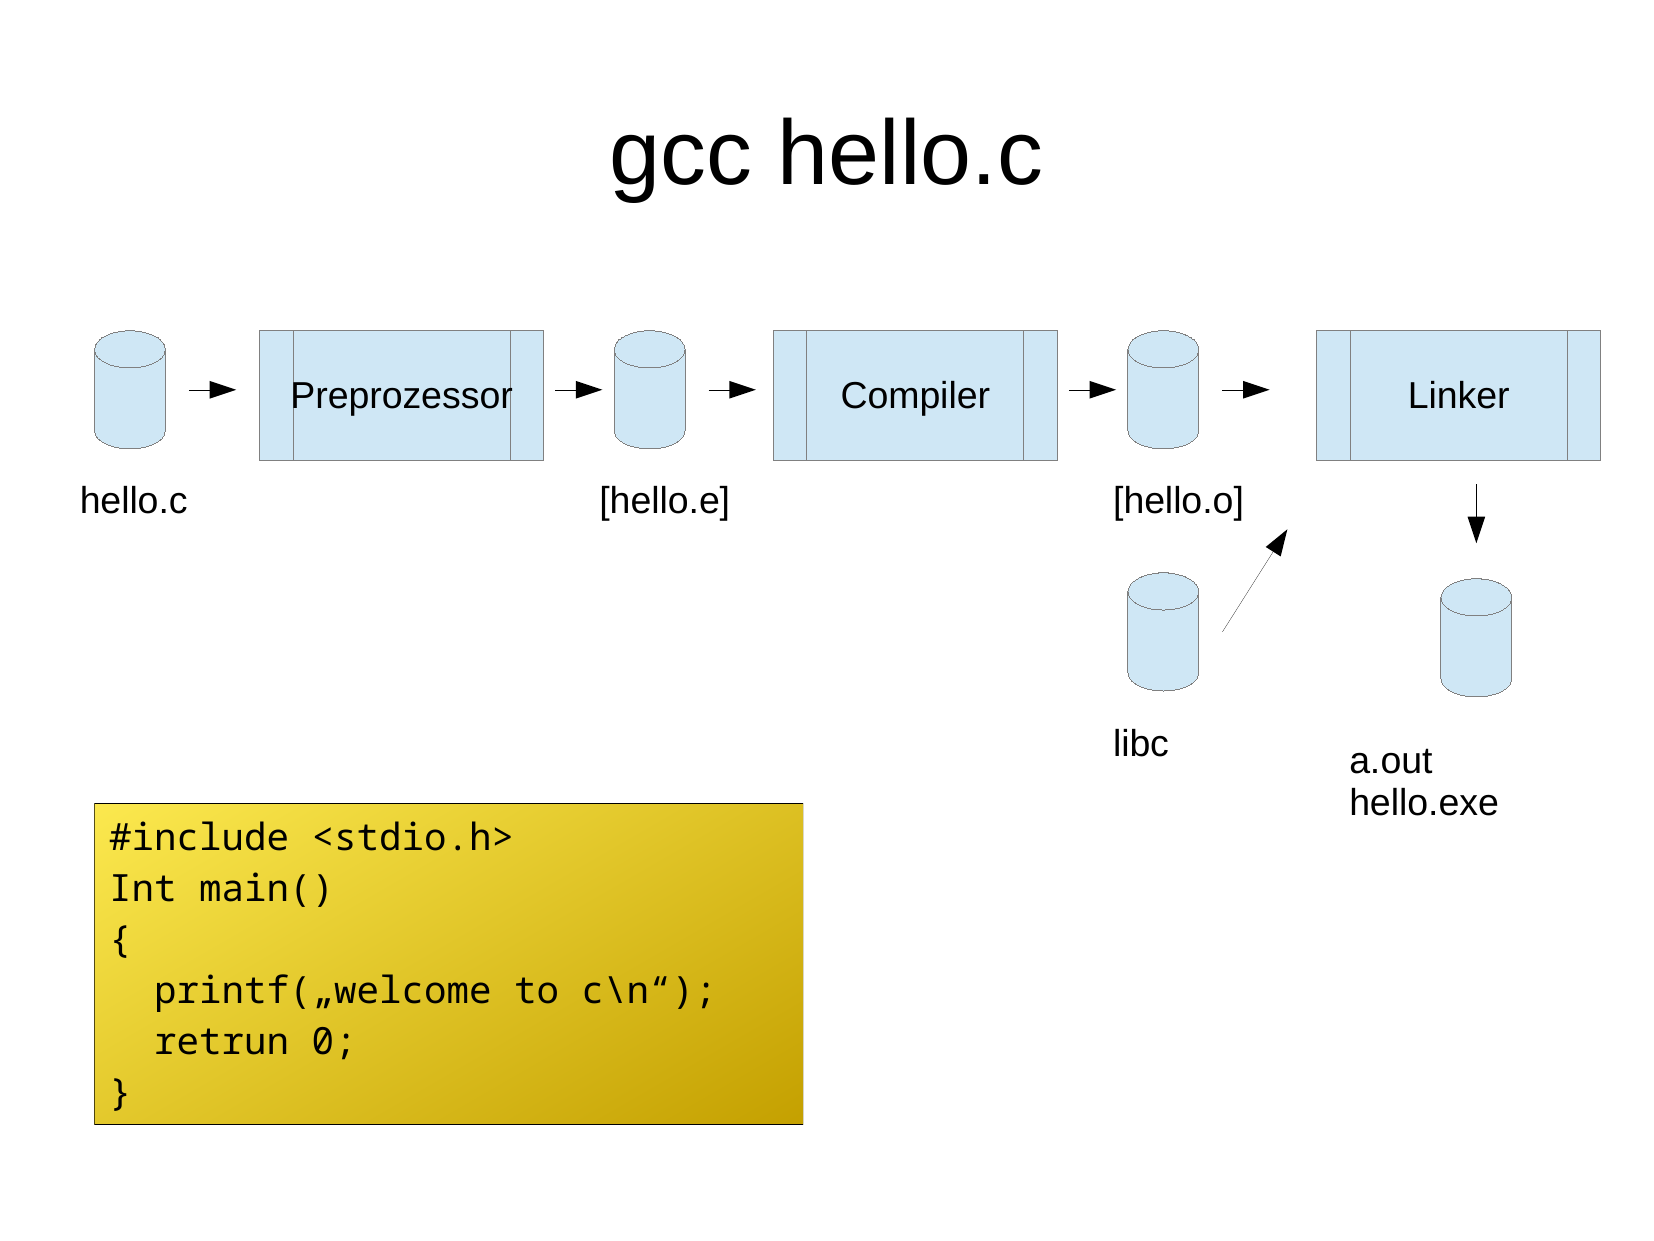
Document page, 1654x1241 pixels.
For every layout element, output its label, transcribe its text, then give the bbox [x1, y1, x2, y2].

text_box [1127, 572, 1199, 692]
text_box hello.c [64, 472, 254, 530]
text_box Linker [1317, 330, 1601, 461]
text_box [1127, 330, 1199, 449]
text_box [hello.o] [1098, 472, 1288, 530]
text_box [1440, 578, 1512, 697]
text_box #include <stdio.h> Int main() { printf(„welcome to c\n“); retrun 0; } [94, 803, 804, 1080]
title gcc hello.c [82, 49, 1571, 257]
text_box Compiler [774, 330, 1057, 461]
text_box libc [1098, 714, 1288, 772]
text_box [94, 330, 166, 449]
text_box Preprozessor [260, 330, 543, 461]
text_box a.out hello.exe [1334, 732, 1654, 832]
text_box [hello.e] [584, 472, 774, 530]
text_box [614, 330, 686, 449]
